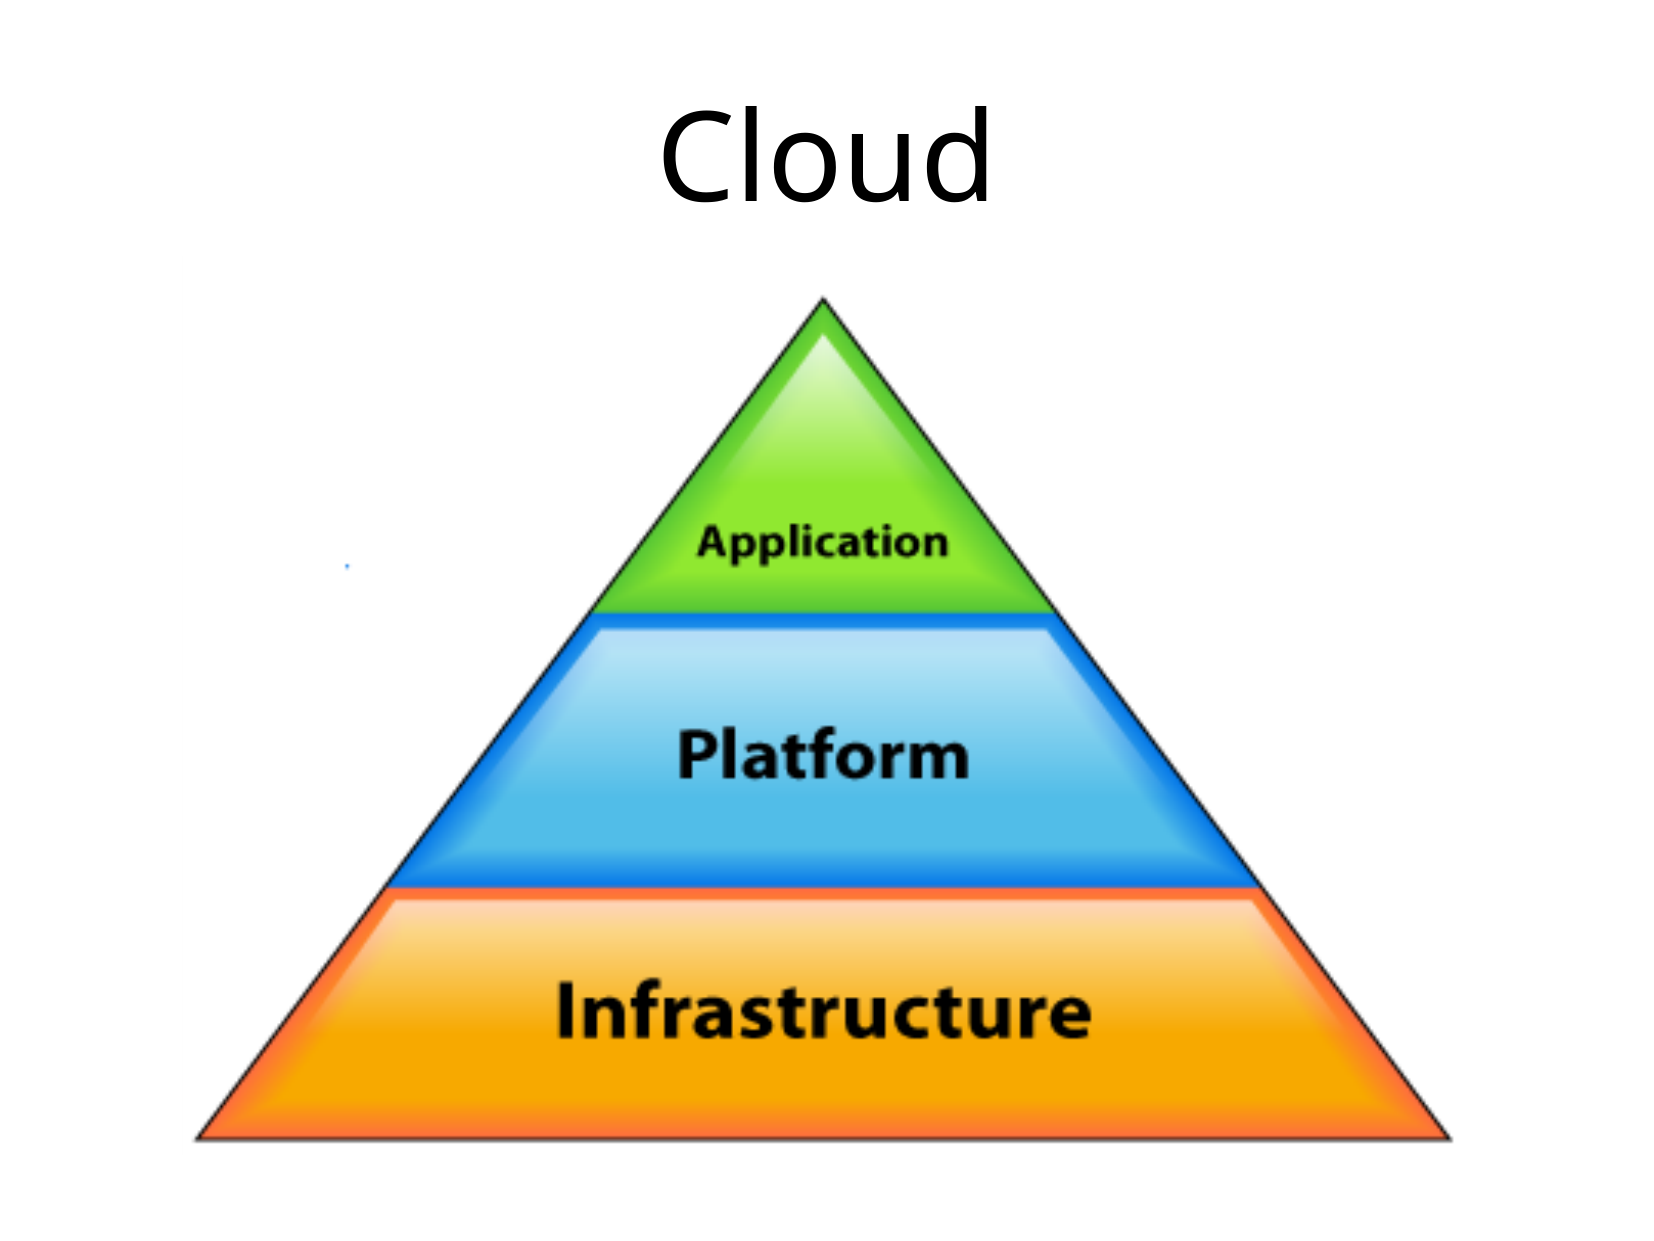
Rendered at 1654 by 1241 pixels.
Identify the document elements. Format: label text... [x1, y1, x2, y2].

picture [181, 256, 1472, 1156]
title Cloud [82, 49, 1571, 257]
